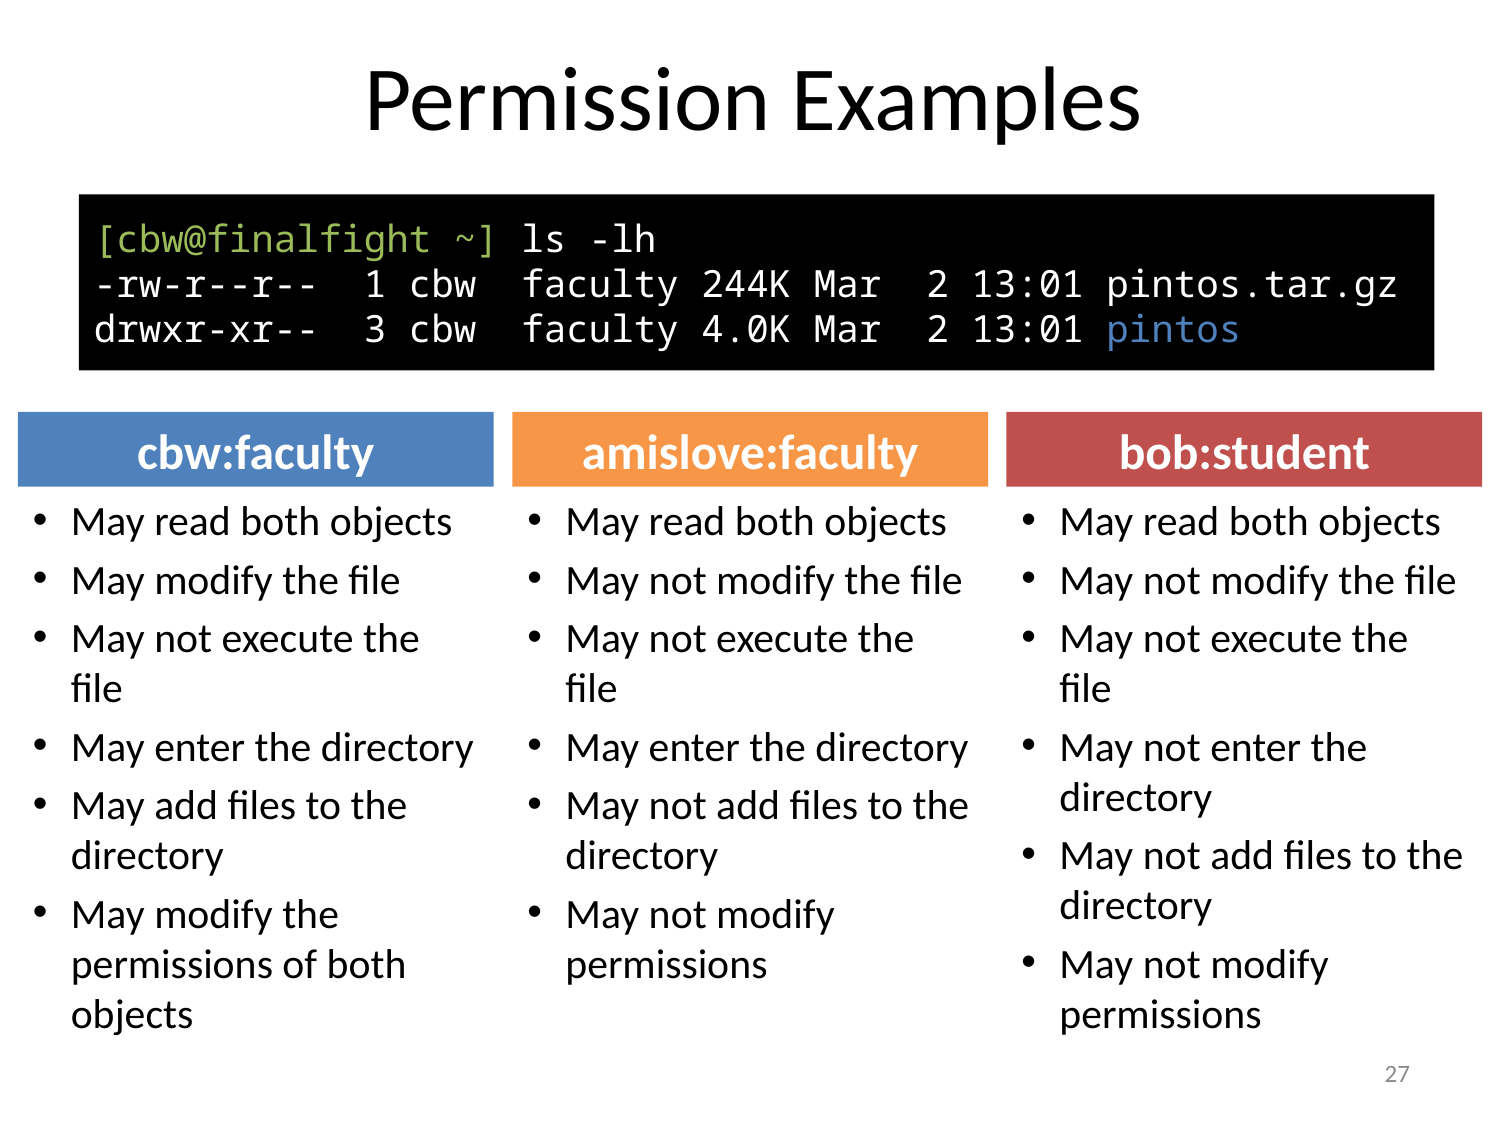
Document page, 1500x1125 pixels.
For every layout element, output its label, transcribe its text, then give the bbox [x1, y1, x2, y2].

text_box May read both objects May not modify the file May not execute the file May not enter the directory May not add files to the directory May not modify permissions [1006, 486, 1483, 1062]
title Permission Examples [78, 0, 1429, 188]
text_box [cbw@finalfight ~] ls -lh -rw-r--r-- 1 cbw faculty 244K Mar 2 13:01 pintos.tar.gz drwxr-xr-- 3 cbw faculty 4.0K Mar 2 13:01 pintos [78, 194, 1435, 371]
text_box bob:student [1006, 411, 1483, 486]
list amislove:faculty [512, 411, 989, 486]
list May read both objects May not modify the file May not execute the file May enter the directory May not add files to the directory May not modify permissions [512, 486, 989, 1062]
list cbw:faculty [17, 411, 494, 486]
list May read both objects May modify the file May not execute the file May enter the directory May add files to the directory May modify the permissions of both objects [17, 486, 494, 1062]
slide_number <number> [1074, 1062, 1425, 1103]
